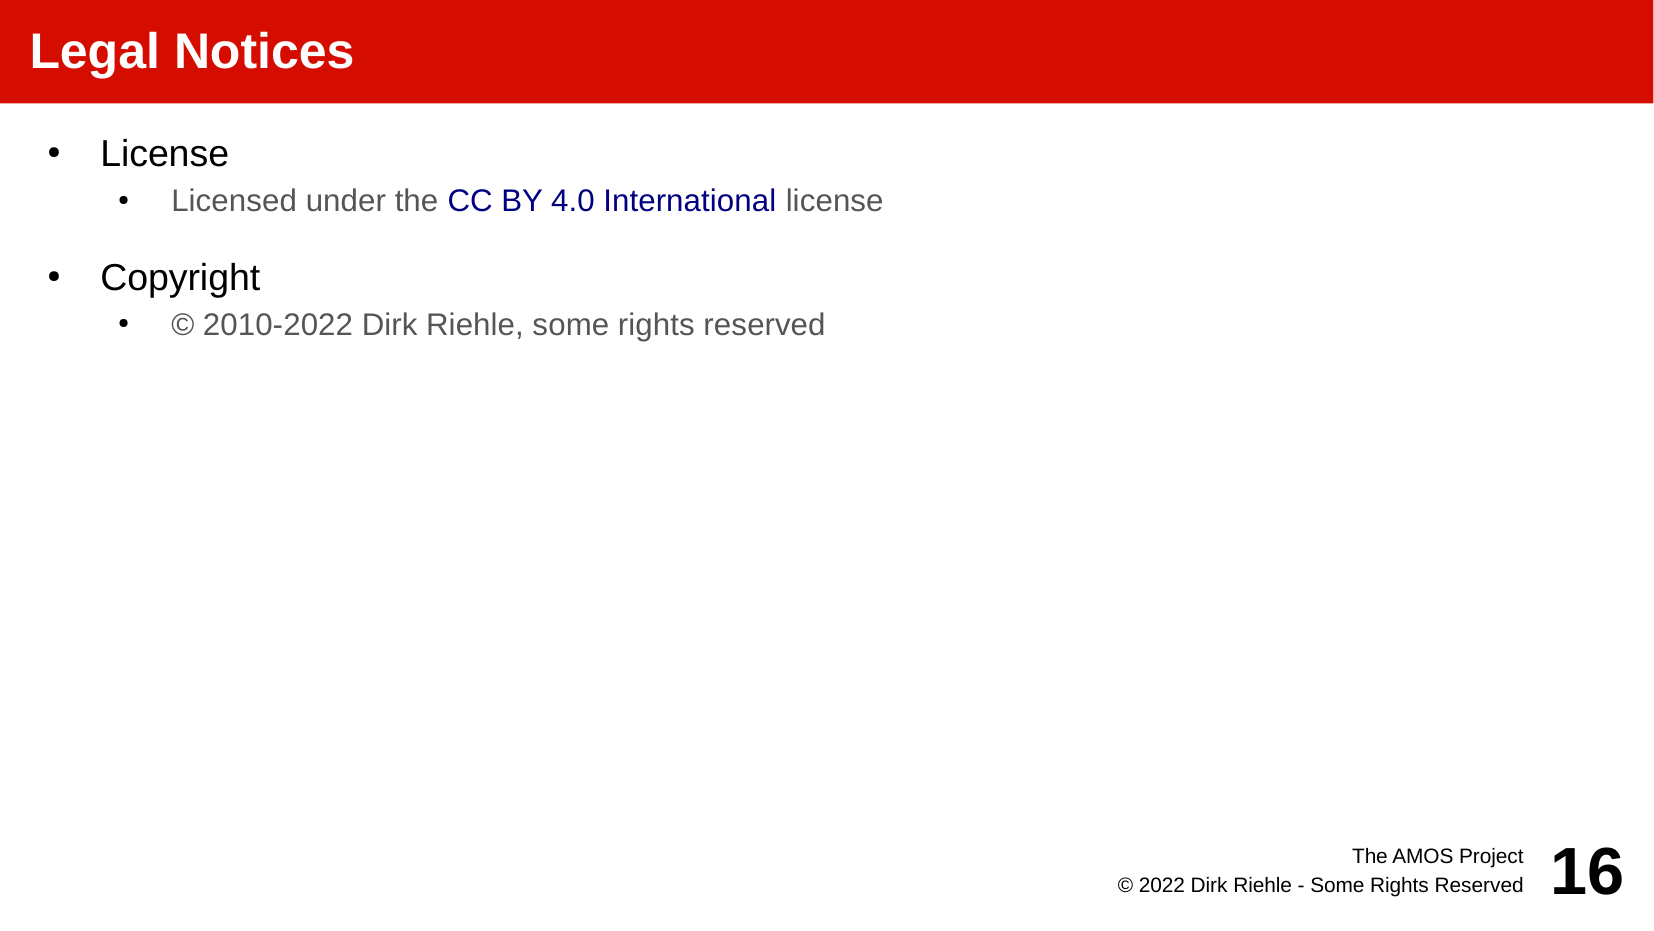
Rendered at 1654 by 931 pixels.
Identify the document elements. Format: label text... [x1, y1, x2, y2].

title Legal Notices [0, 0, 1654, 104]
list License Licensed under the CC BY 4.0 International license Copyright © 2010-2022 Dirk Riehle, some rights reserved [29, 132, 1625, 813]
